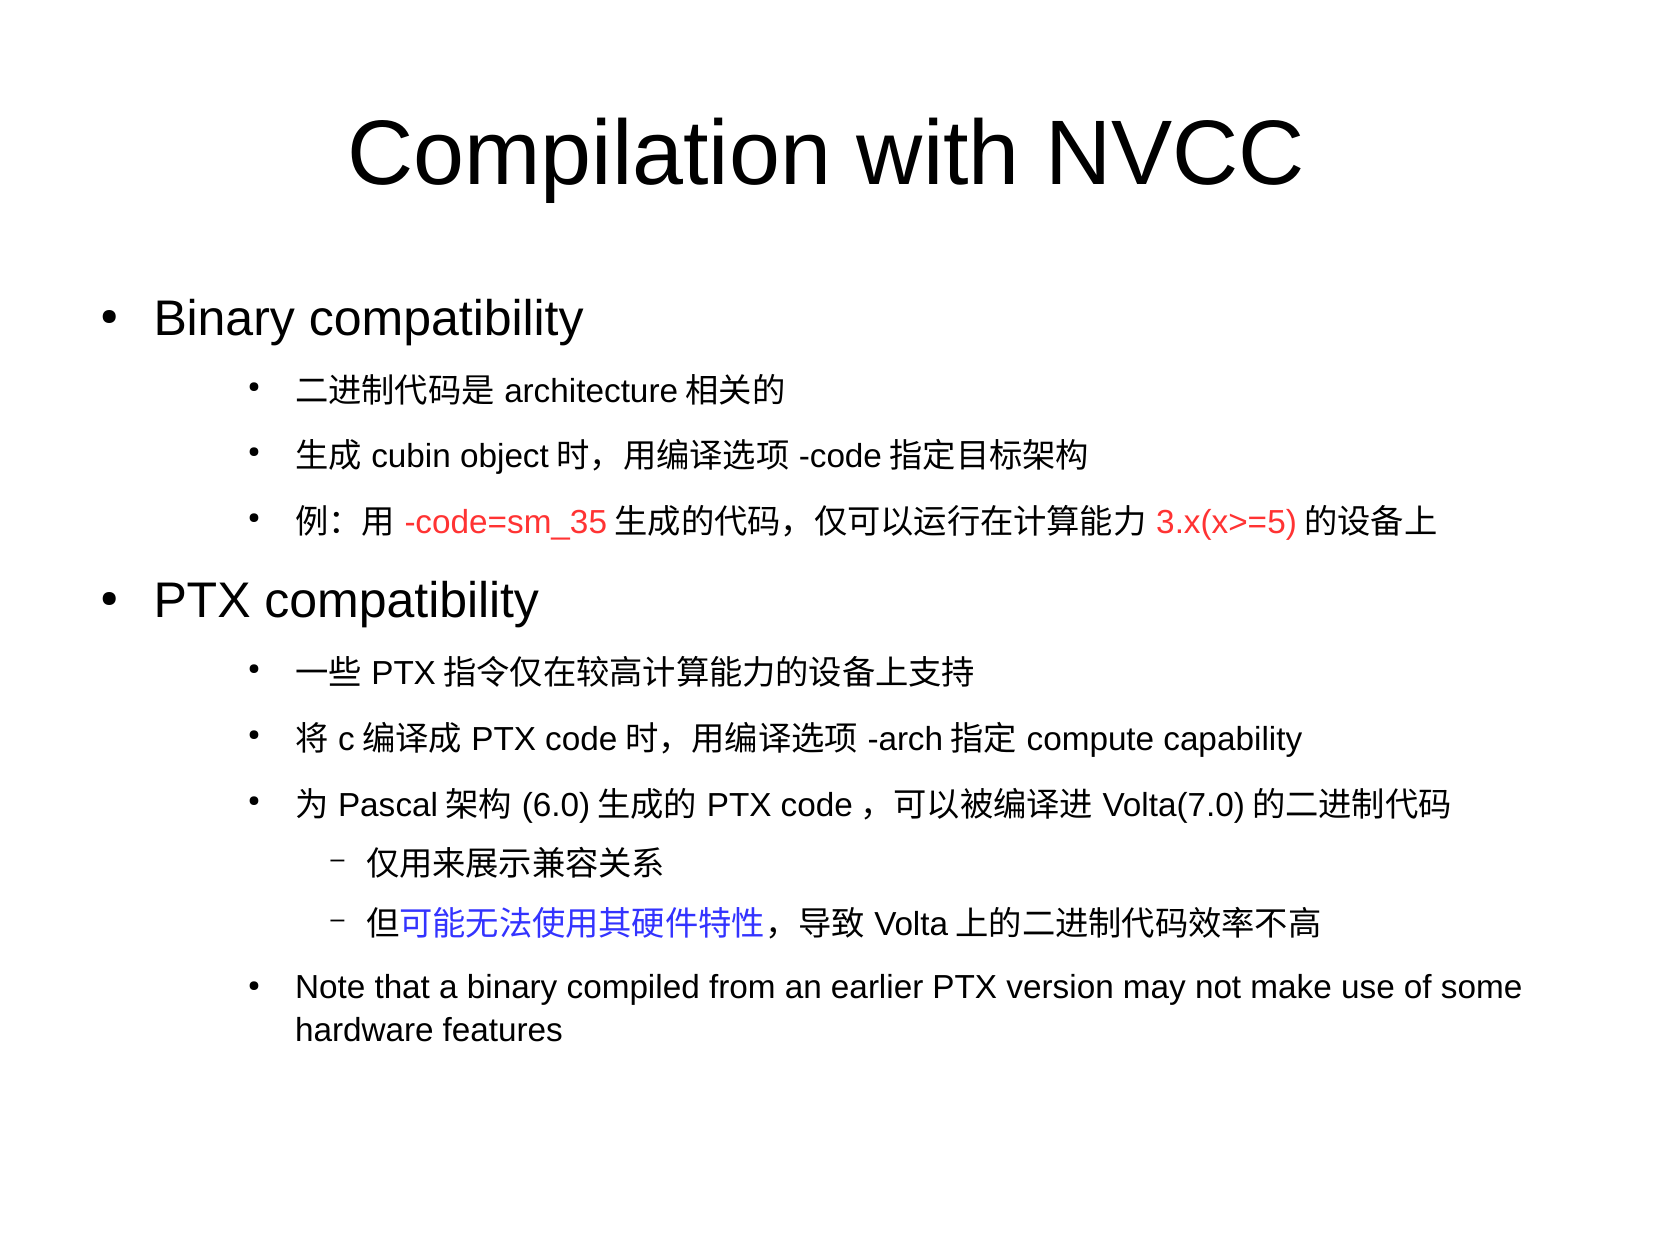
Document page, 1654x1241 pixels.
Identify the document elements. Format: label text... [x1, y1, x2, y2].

title Compilation with NVCC [82, 49, 1571, 257]
list Binary compatibility 二进制代码是architecture相关的 生成cubin object时，用编译选项-code指定目标架构 例：用-code=sm_35生成的代码，仅可以运行在计算能力3.x(x>=5)的设备上 PTX compatibility 一些PTX指令仅在较高计算能力的设备上支持 将c编译成PTX code时，用编译选项-arch指定compute capability 为Pascal架构(6.0)生成的PTX code，可以被编译进Volta(7.0)的二进制代码 仅用来展示兼容关系 但可能无法使用其硬件特性，导致Volta上的二进制代码效率不高 Note that a binary compiled from an earlier PTX version may not make use of some hardware features [82, 290, 1571, 1111]
